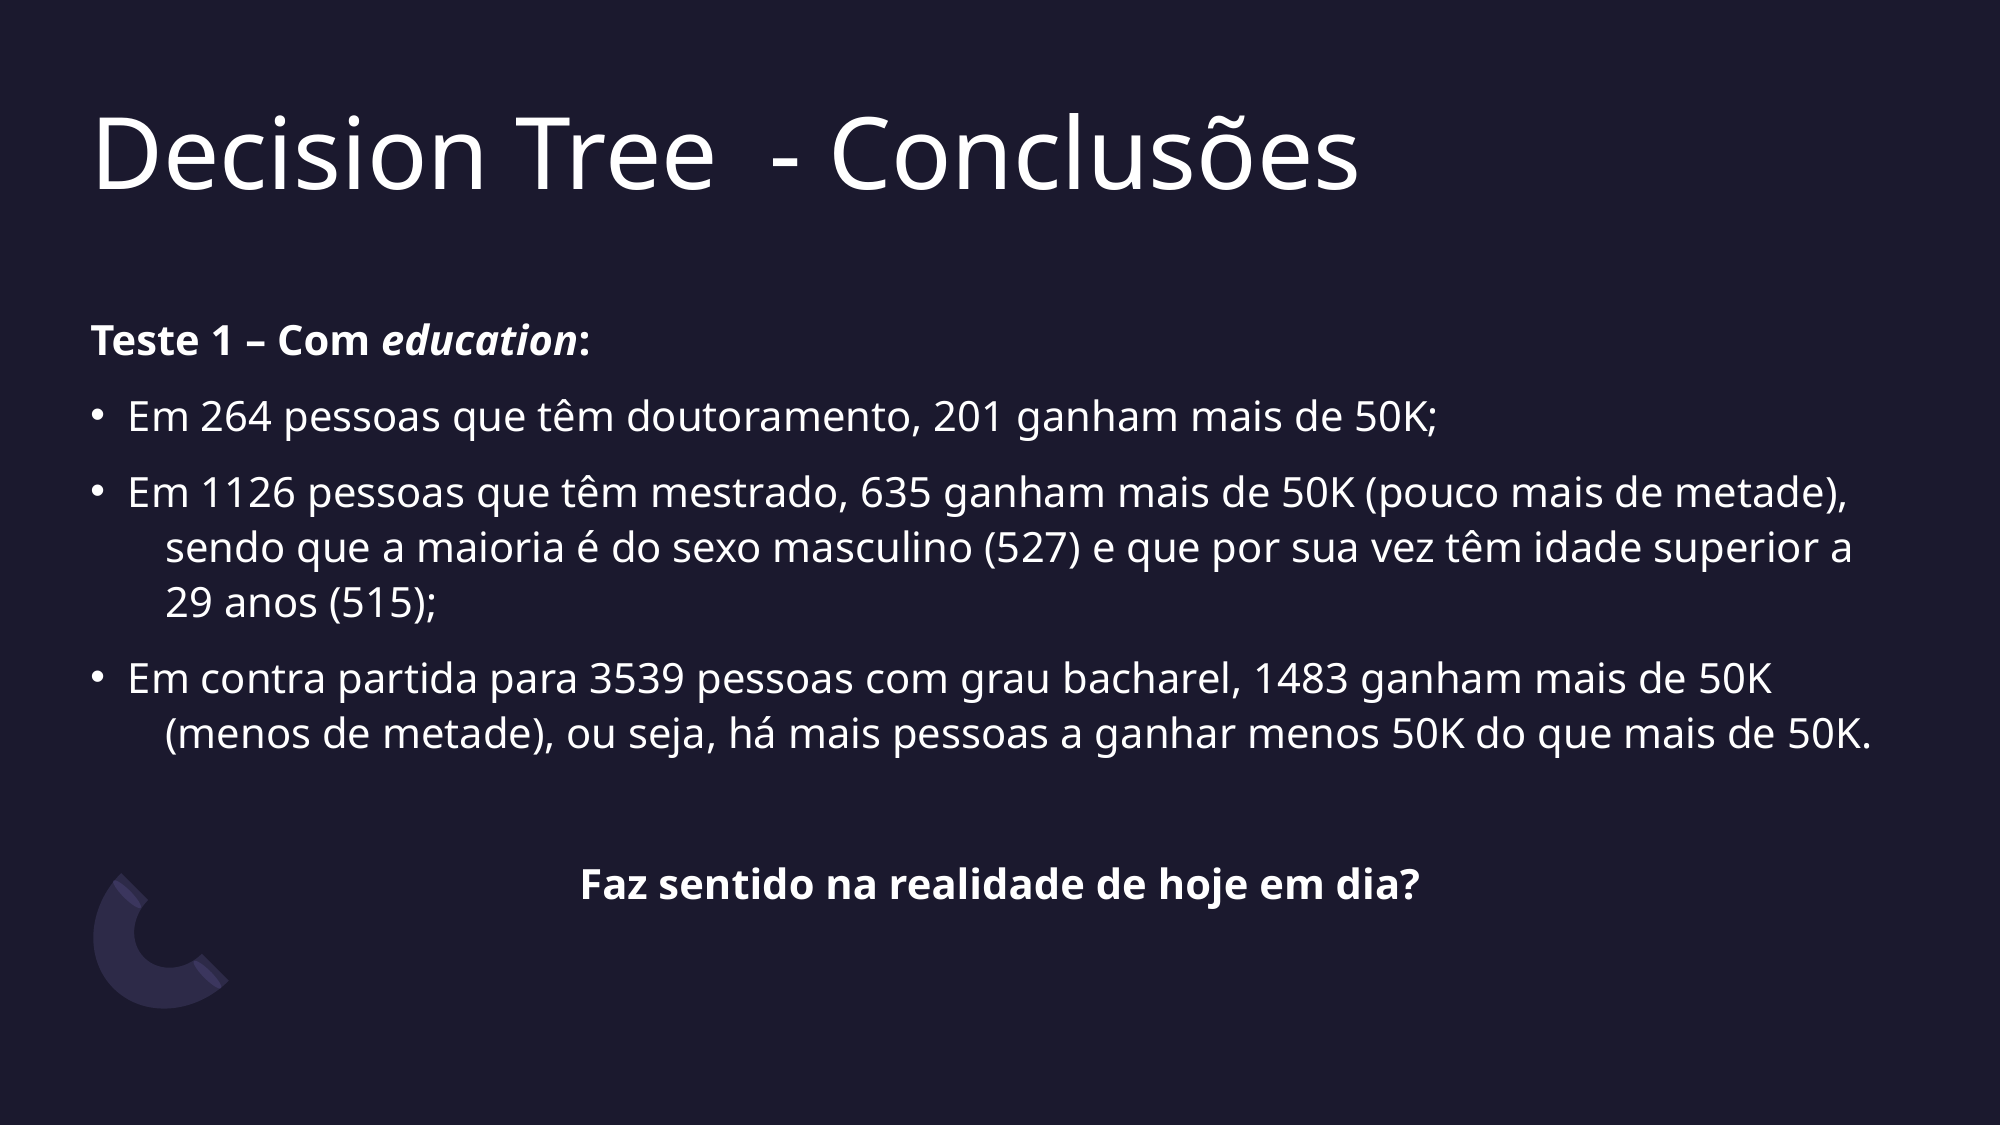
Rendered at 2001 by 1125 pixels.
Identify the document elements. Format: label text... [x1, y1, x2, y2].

title Decision Tree - Conclusões [90, 90, 1910, 308]
list Teste 1 – Com education: Em 264 pessoas que têm doutoramento, 201 ganham mais de 50K; Em 1126 pessoas que têm mestrado, 635 ganham mais de 50K (pouco mais de metade), sendo que a maioria é do sexo masculino (527) e que por sua vez têm idade superior a 29 anos (515); Em contra partida para 3539 pessoas com grau bacharel, 1483 ganham mais de 50K (menos de metade), ou seja, há mais pessoas a ganhar menos 50K do que mais de 50K. Faz sentido na realidade de hoje em dia? [90, 308, 1910, 1000]
